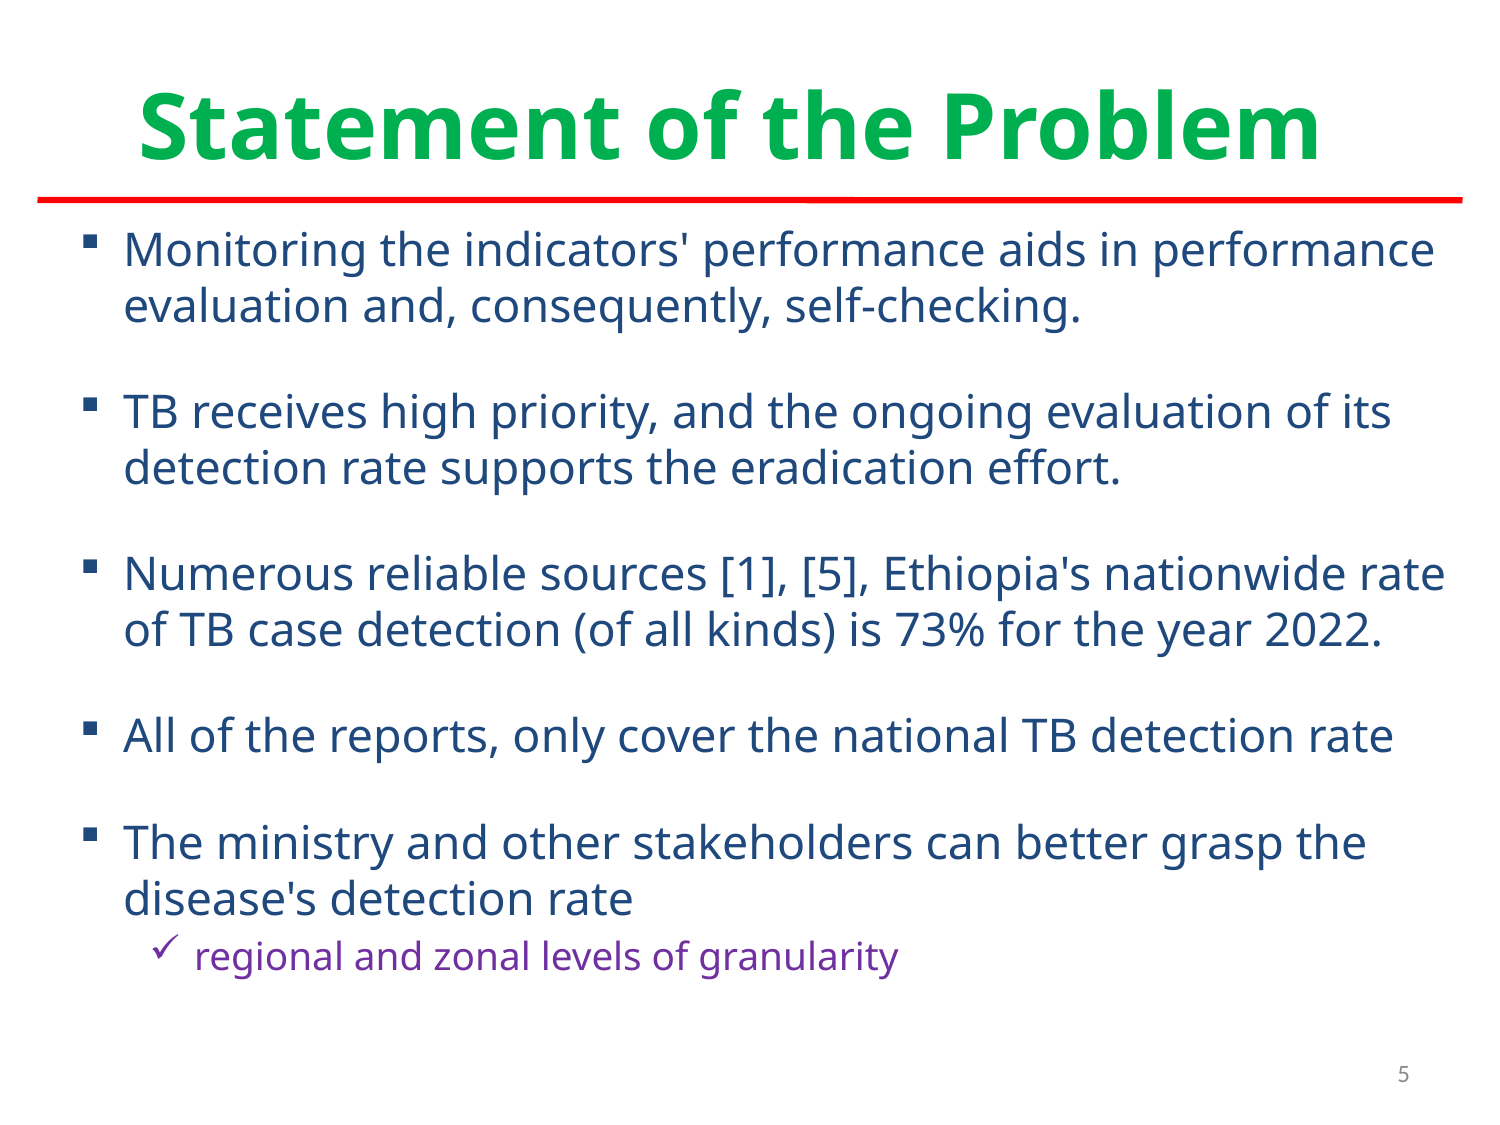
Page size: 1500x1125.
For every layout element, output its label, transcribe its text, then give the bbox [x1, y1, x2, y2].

title Statement of the Problem [37, 45, 1425, 200]
list Monitoring the indicators' performance aids in performance evaluation and, consequently, self-checking. TB receives high priority, and the ongoing evaluation of its detection rate supports the eradication effort. Numerous reliable sources [1], [5], Ethiopia's nationwide rate of TB case detection (of all kinds) is 73% for the year 2022. All of the reports, only cover the national TB detection rate The ministry and other stakeholders can better grasp the disease's detection rate regional and zonal levels of granularity [37, 212, 1463, 1038]
